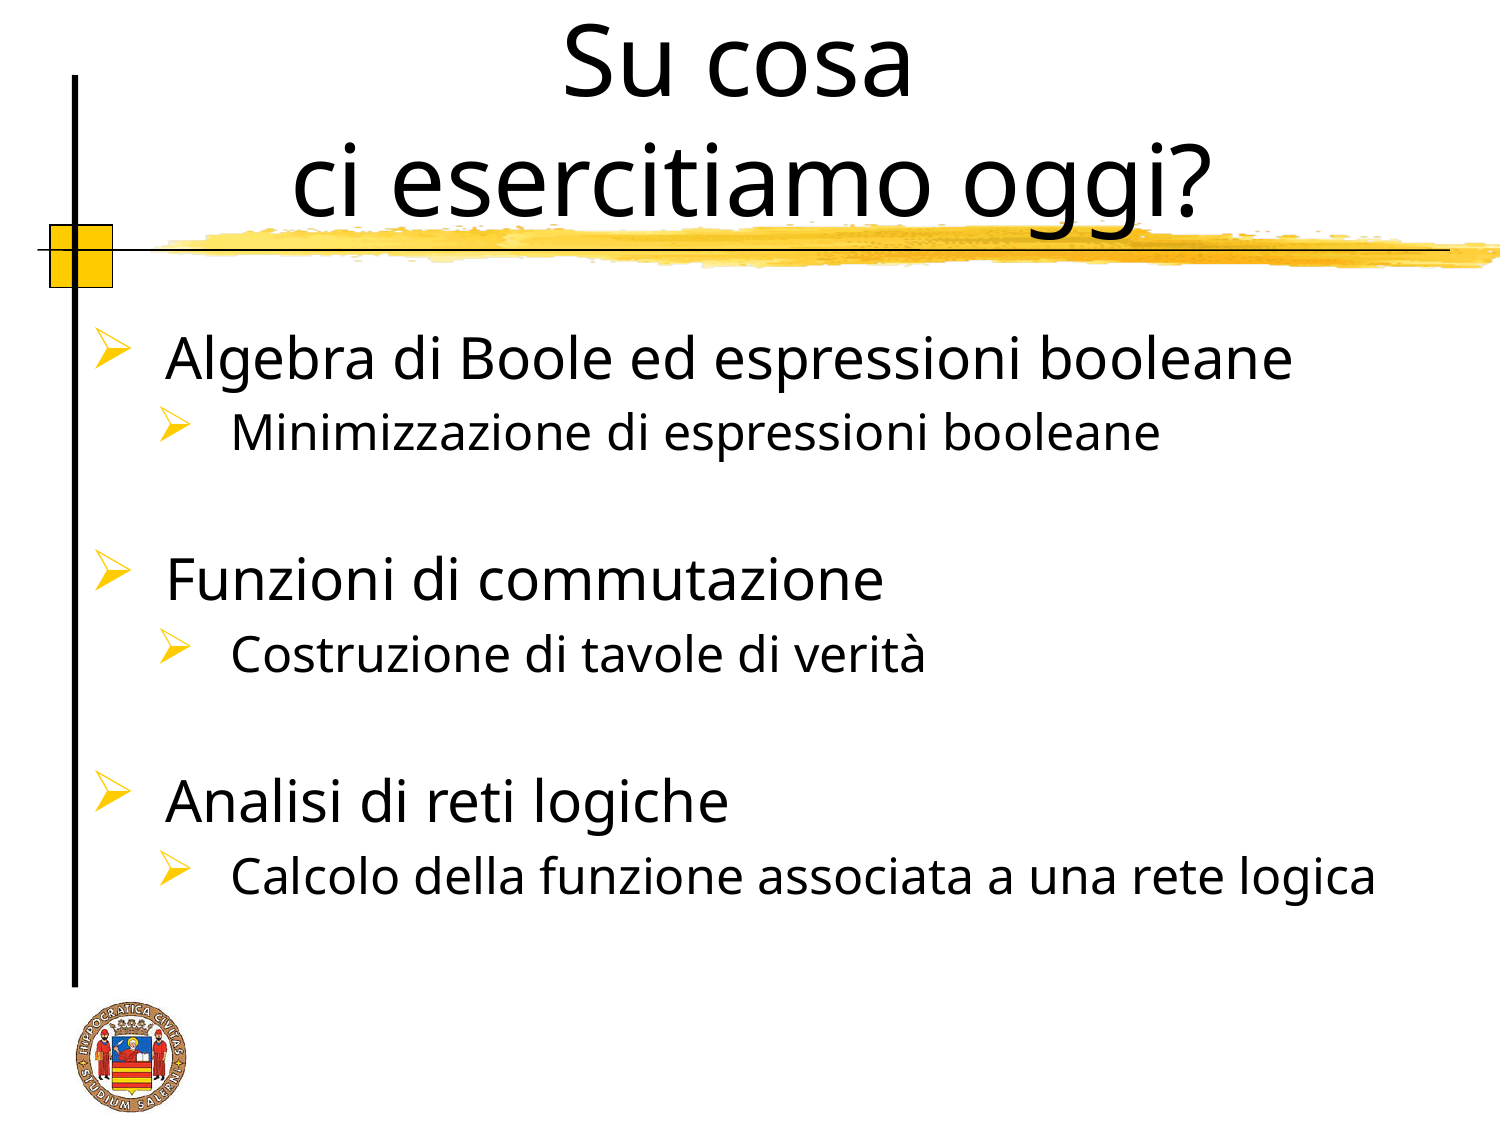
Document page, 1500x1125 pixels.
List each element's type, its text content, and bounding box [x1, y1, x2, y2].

title Su cosa ci esercitiamo oggi? [66, 56, 1438, 244]
list Algebra di Boole ed espressioni booleane Minimizzazione di espressioni booleane Funzioni di commutazione Costruzione di tavole di verità Analisi di reti logiche Calcolo della funzione associata a una rete logica [75, 231, 1471, 917]
picture [75, 999, 187, 1113]
picture [1438, 215, 1500, 279]
